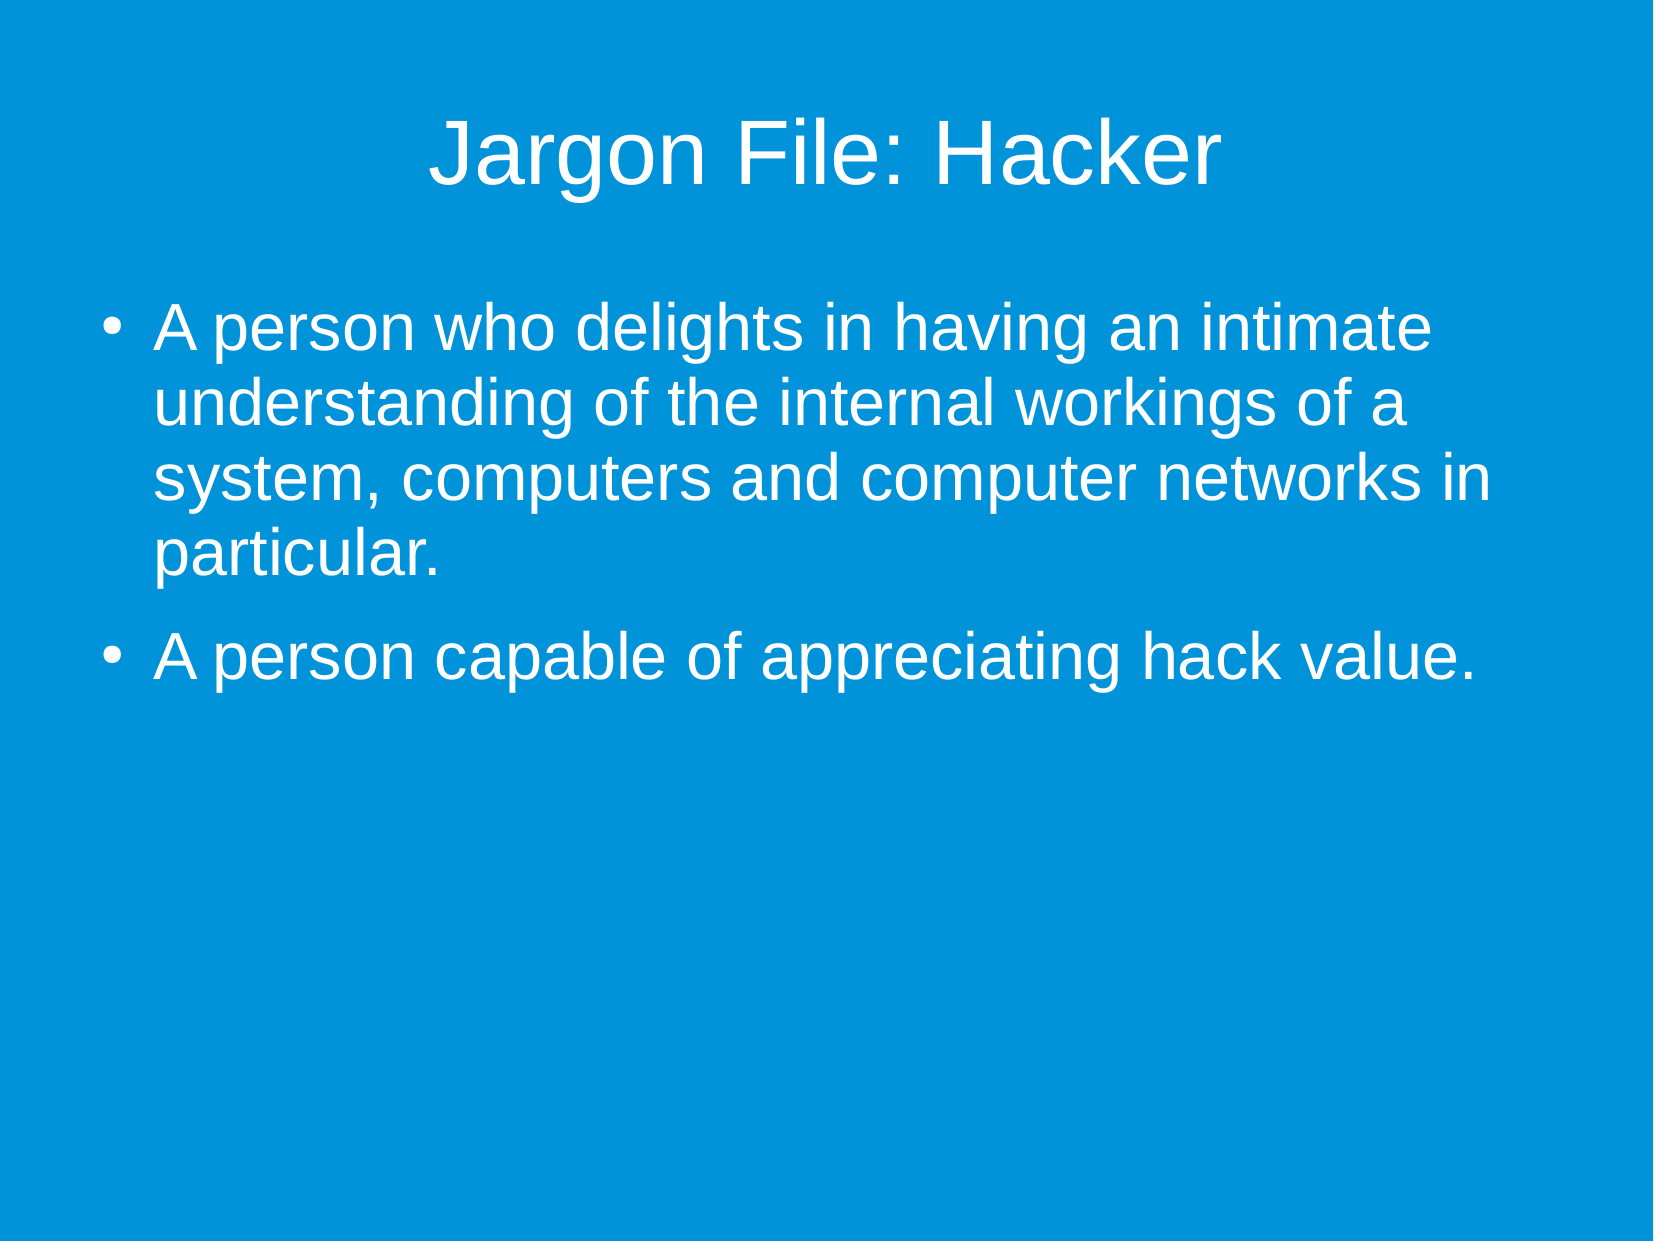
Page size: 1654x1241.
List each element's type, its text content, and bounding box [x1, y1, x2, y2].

title Jargon File: Hacker [82, 49, 1571, 257]
list A person who delights in having an intimate understanding of the internal workings of a system, computers and computer networks in particular. A person capable of appreciating hack value. [82, 290, 1571, 1010]
